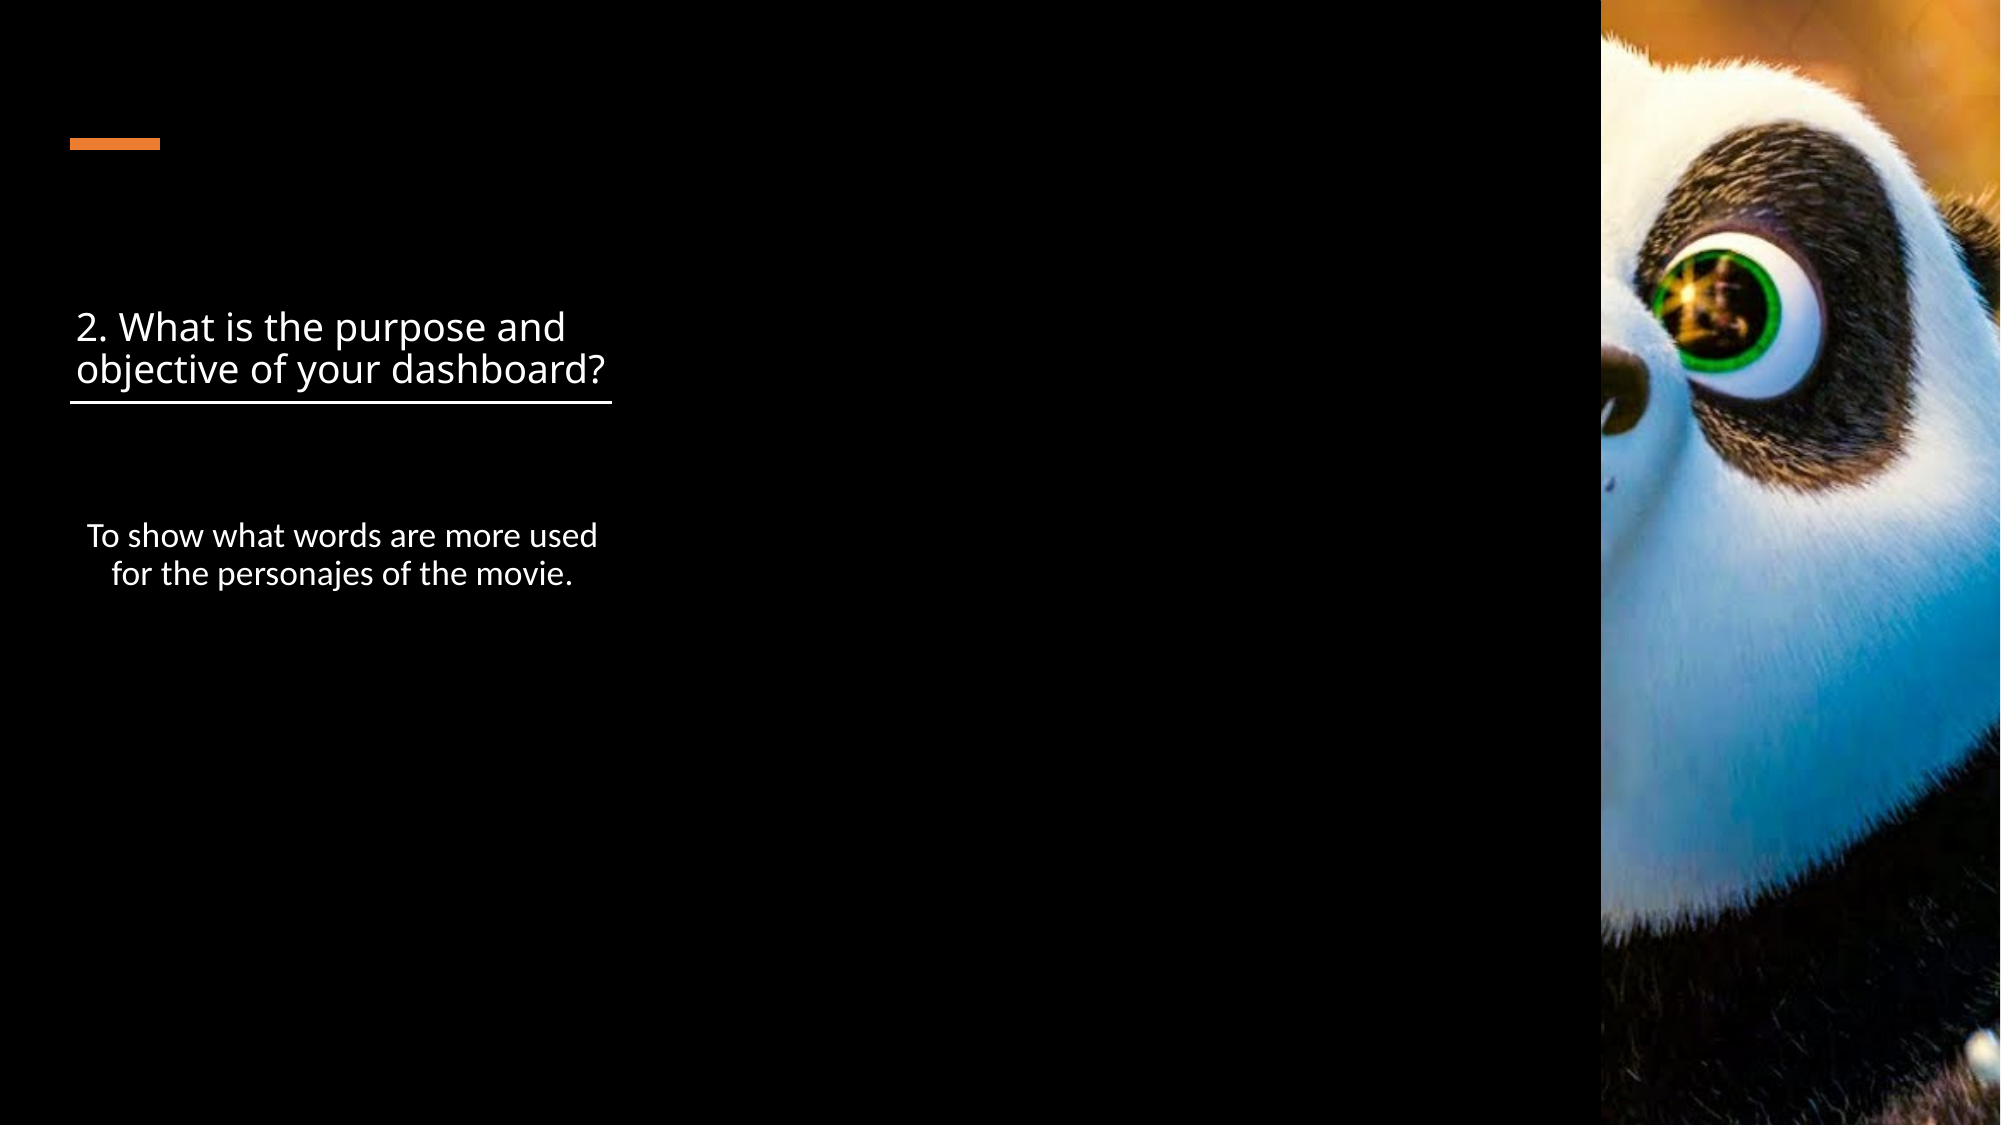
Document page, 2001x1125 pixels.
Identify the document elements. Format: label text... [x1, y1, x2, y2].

picture [1601, 0, 2000, 1125]
list To show what words are more used for the personajes of the movie. [60, 445, 626, 972]
title 2. What is the purpose and objective of your dashboard? [60, 261, 625, 445]
text_box [0, 0, 1601, 1125]
